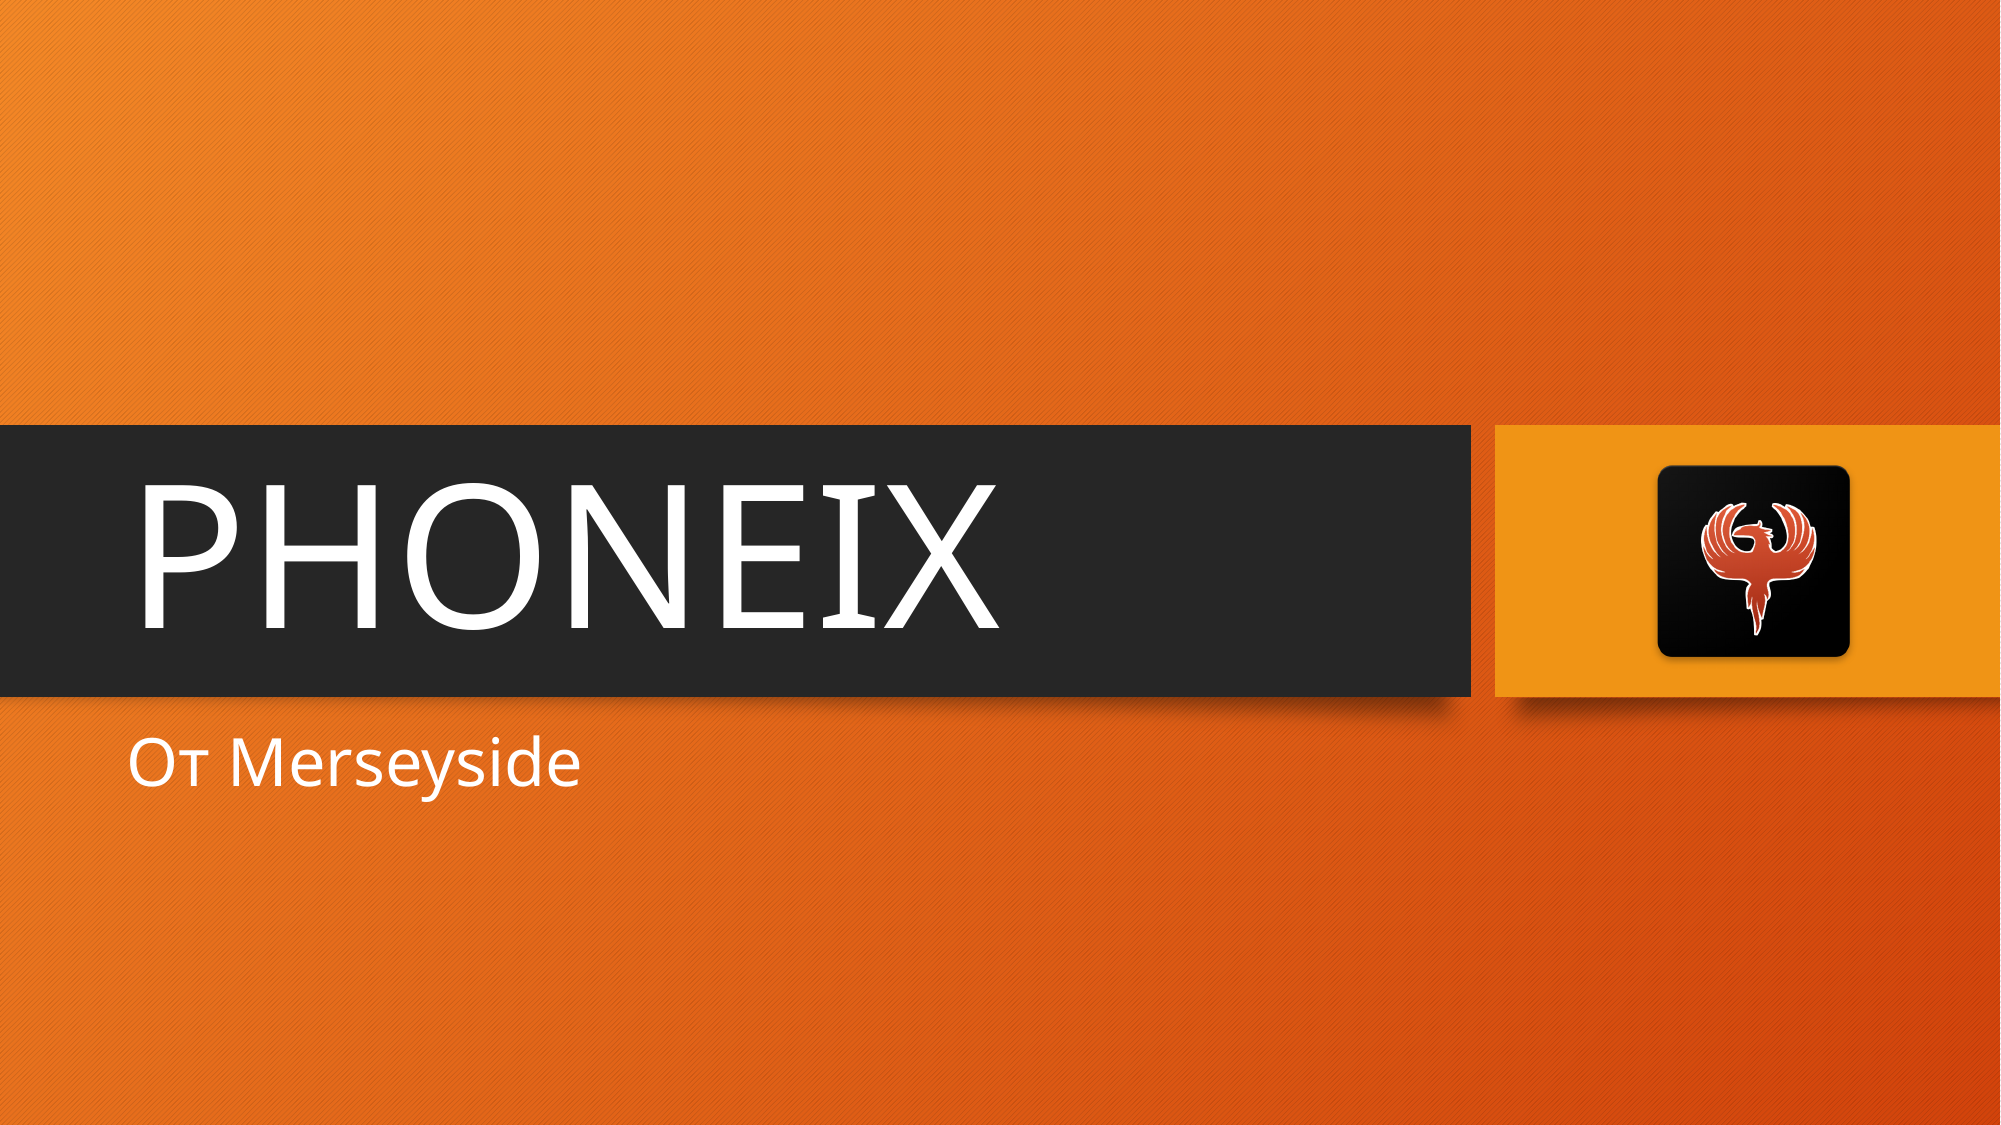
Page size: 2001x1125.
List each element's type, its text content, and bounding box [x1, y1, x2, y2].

picture [1632, 440, 1875, 682]
subtitle От Merseyside [111, 720, 1448, 905]
title PHONEIX [111, 448, 1448, 674]
